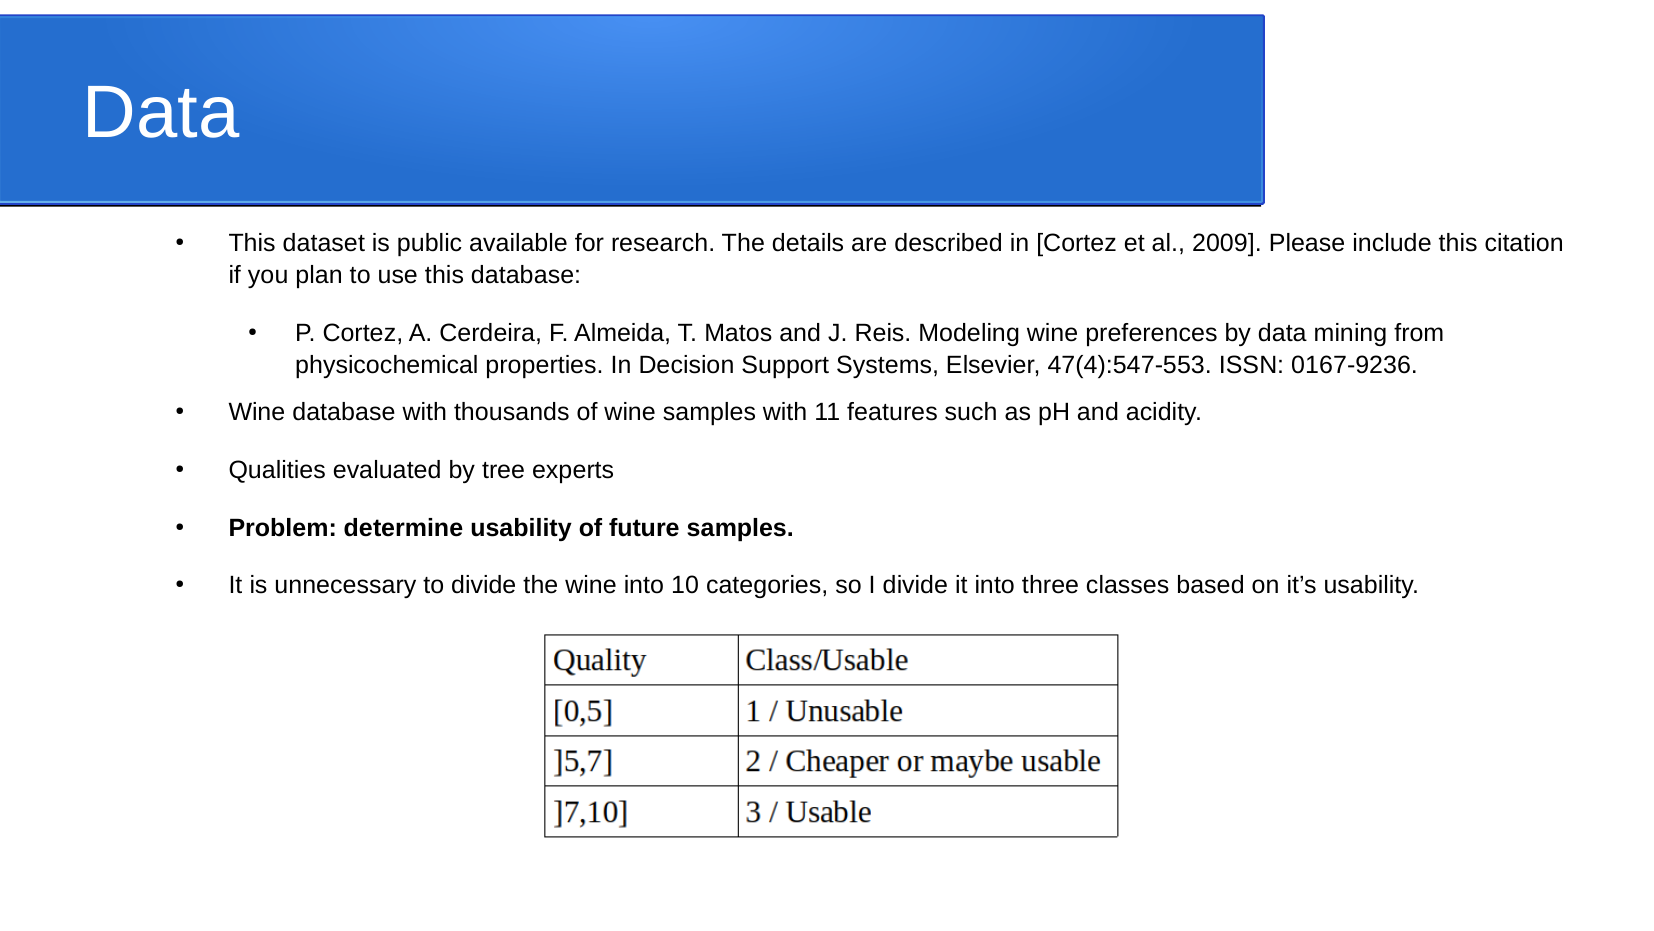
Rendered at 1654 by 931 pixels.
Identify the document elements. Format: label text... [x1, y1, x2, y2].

title Data [82, 35, 1235, 189]
picture [540, 629, 1126, 844]
list This dataset is public available for research. The details are described in [Cortez et al., 2009]. Please include this citation if you plan to use this database: P. Cortez, A. Cerdeira, F. Almeida, T. Matos and J. Reis. Modeling wine preferences by data mining from physicochemical properties. In Decision Support Systems, Elsevier, 47(4):547-553. ISSN: 0167-9236. Wine database with thousands of wine samples with 11 features such as pH and acidity. Qualities evaluated by tree experts Problem: determine usability of future samples. It is unnecessary to divide the wine into 10 categories, so I divide it into three classes based on it’s usability. [82, 224, 1571, 764]
